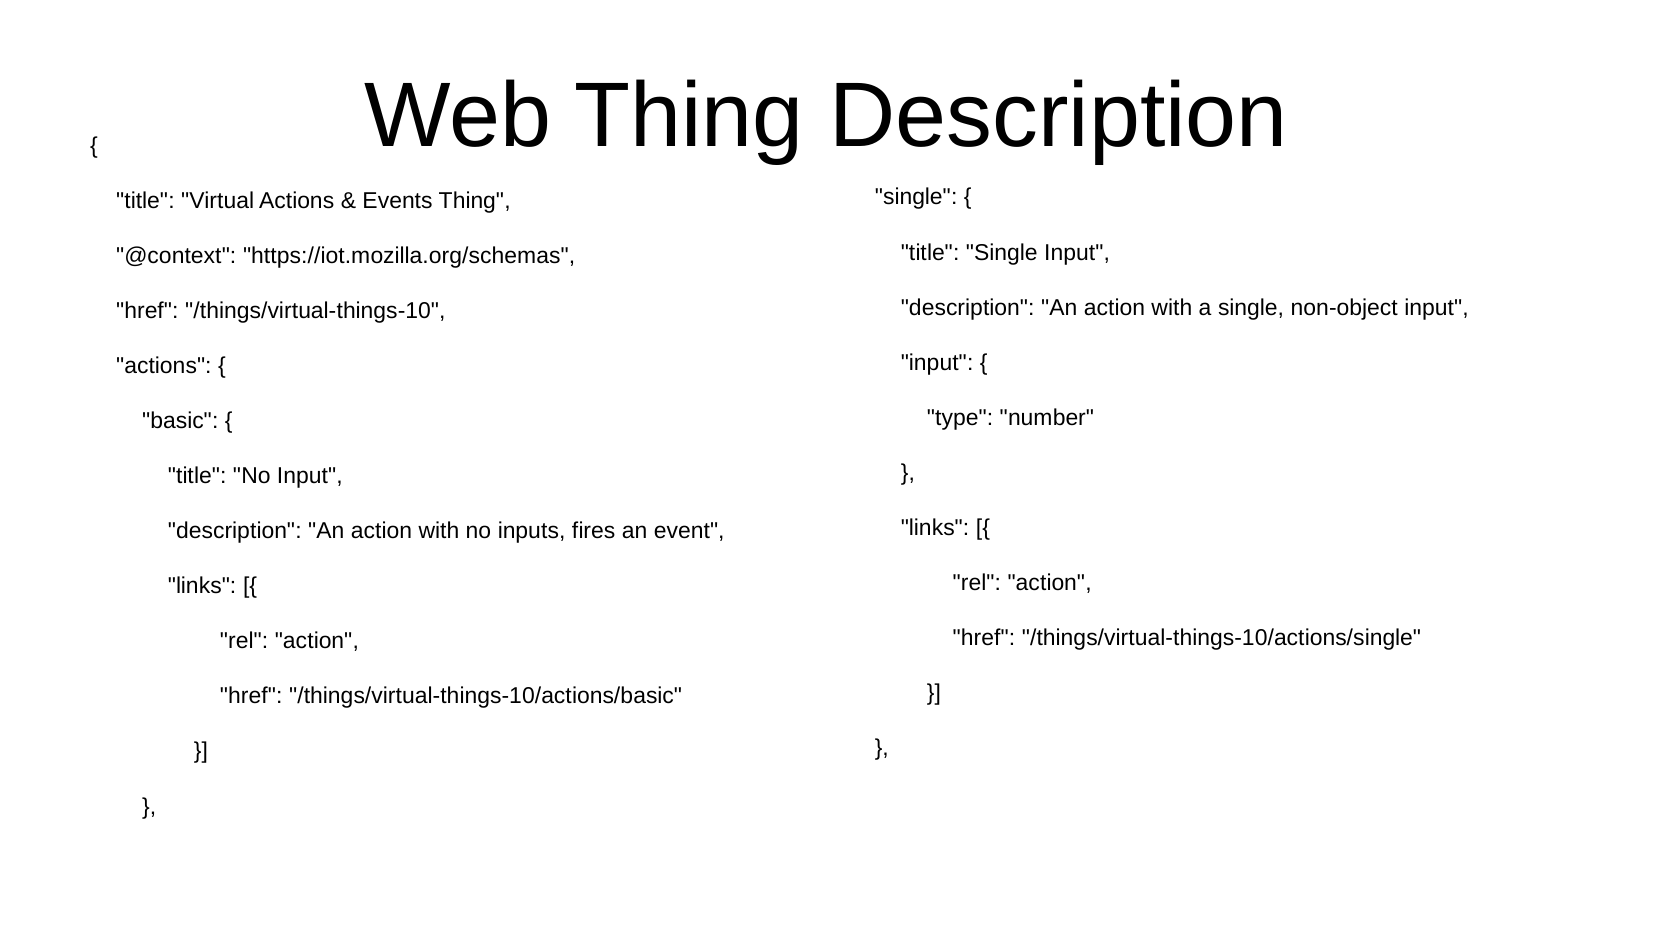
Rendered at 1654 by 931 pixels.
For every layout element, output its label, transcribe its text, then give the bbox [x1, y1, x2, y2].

title Web Thing Description [82, 37, 1571, 193]
list "single": { "title": "Single Input", "description": "An action with a single, non-object input", "input": { "type": "number" }, "links": [{ "rel": "action", "href": "/things/virtual-things-10/actions/single" }] }, [822, 184, 1552, 830]
list { "title": "Virtual Actions & Events Thing", "@context": "https://iot.mozilla.org/schemas", "href": "/things/virtual-things-10", "actions": { "basic": { "title": "No Input", "description": "An action with no inputs, fires an event", "links": [{ "rel": "action", "href": "/things/virtual-things-10/actions/basic" }] }, [90, 132, 796, 868]
